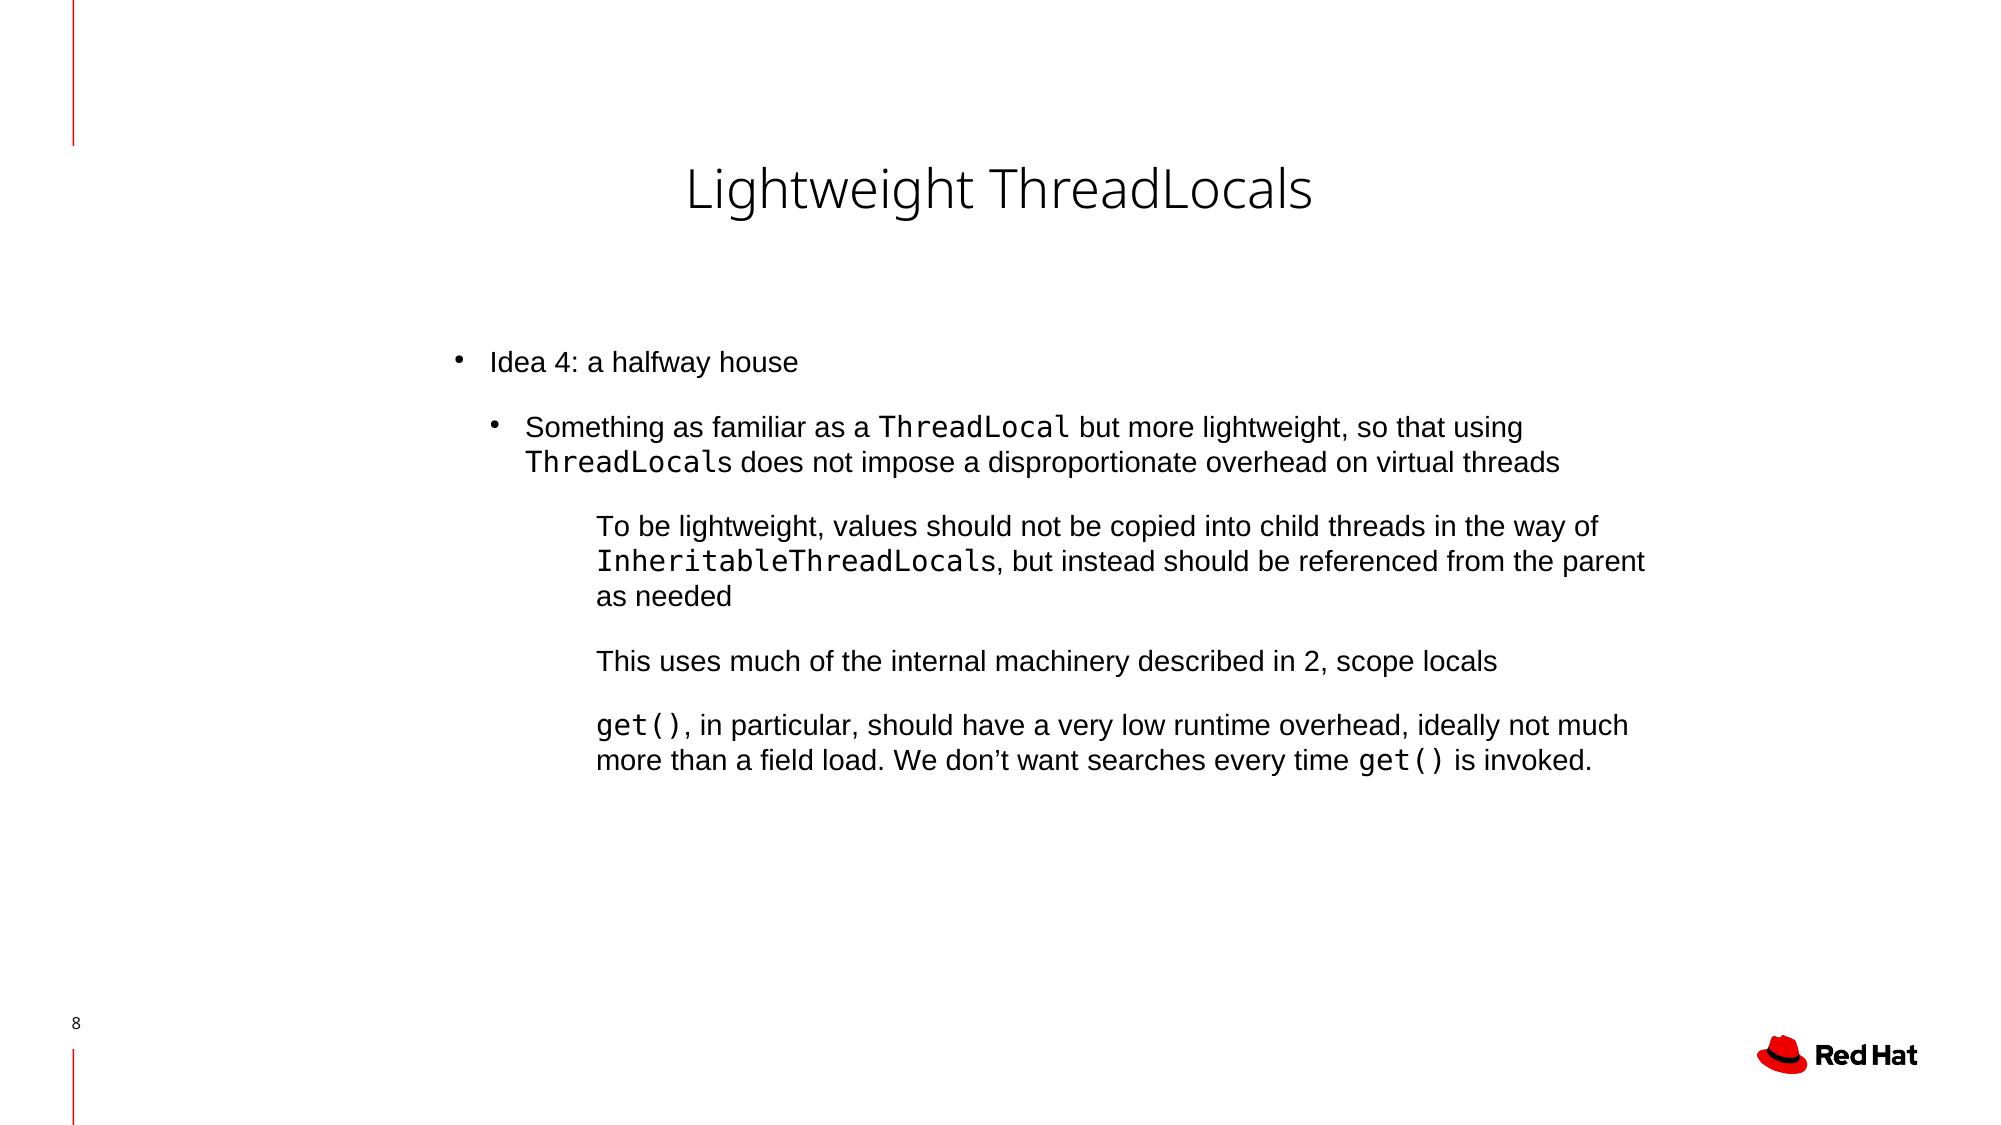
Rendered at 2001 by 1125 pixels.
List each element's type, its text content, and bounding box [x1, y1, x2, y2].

picture [1757, 1035, 1918, 1074]
text_box Idea 4: a halfway house Something as familiar as a ThreadLocal but more lightweight, so that using ThreadLocals does not impose a disproportionate overhead on virtual threads To be lightweight, values should not be copied into child threads in the way of InheritableThreadLocals, but instead should be referenced from the parent as needed This uses much of the internal machinery described in 2, scope locals get(), in particular, should have a very low runtime overhead, ideally not much more than a field load. We don’t want searches every time get() is invoked. [439, 336, 1726, 939]
title Lightweight ThreadLocals [288, 154, 1714, 314]
